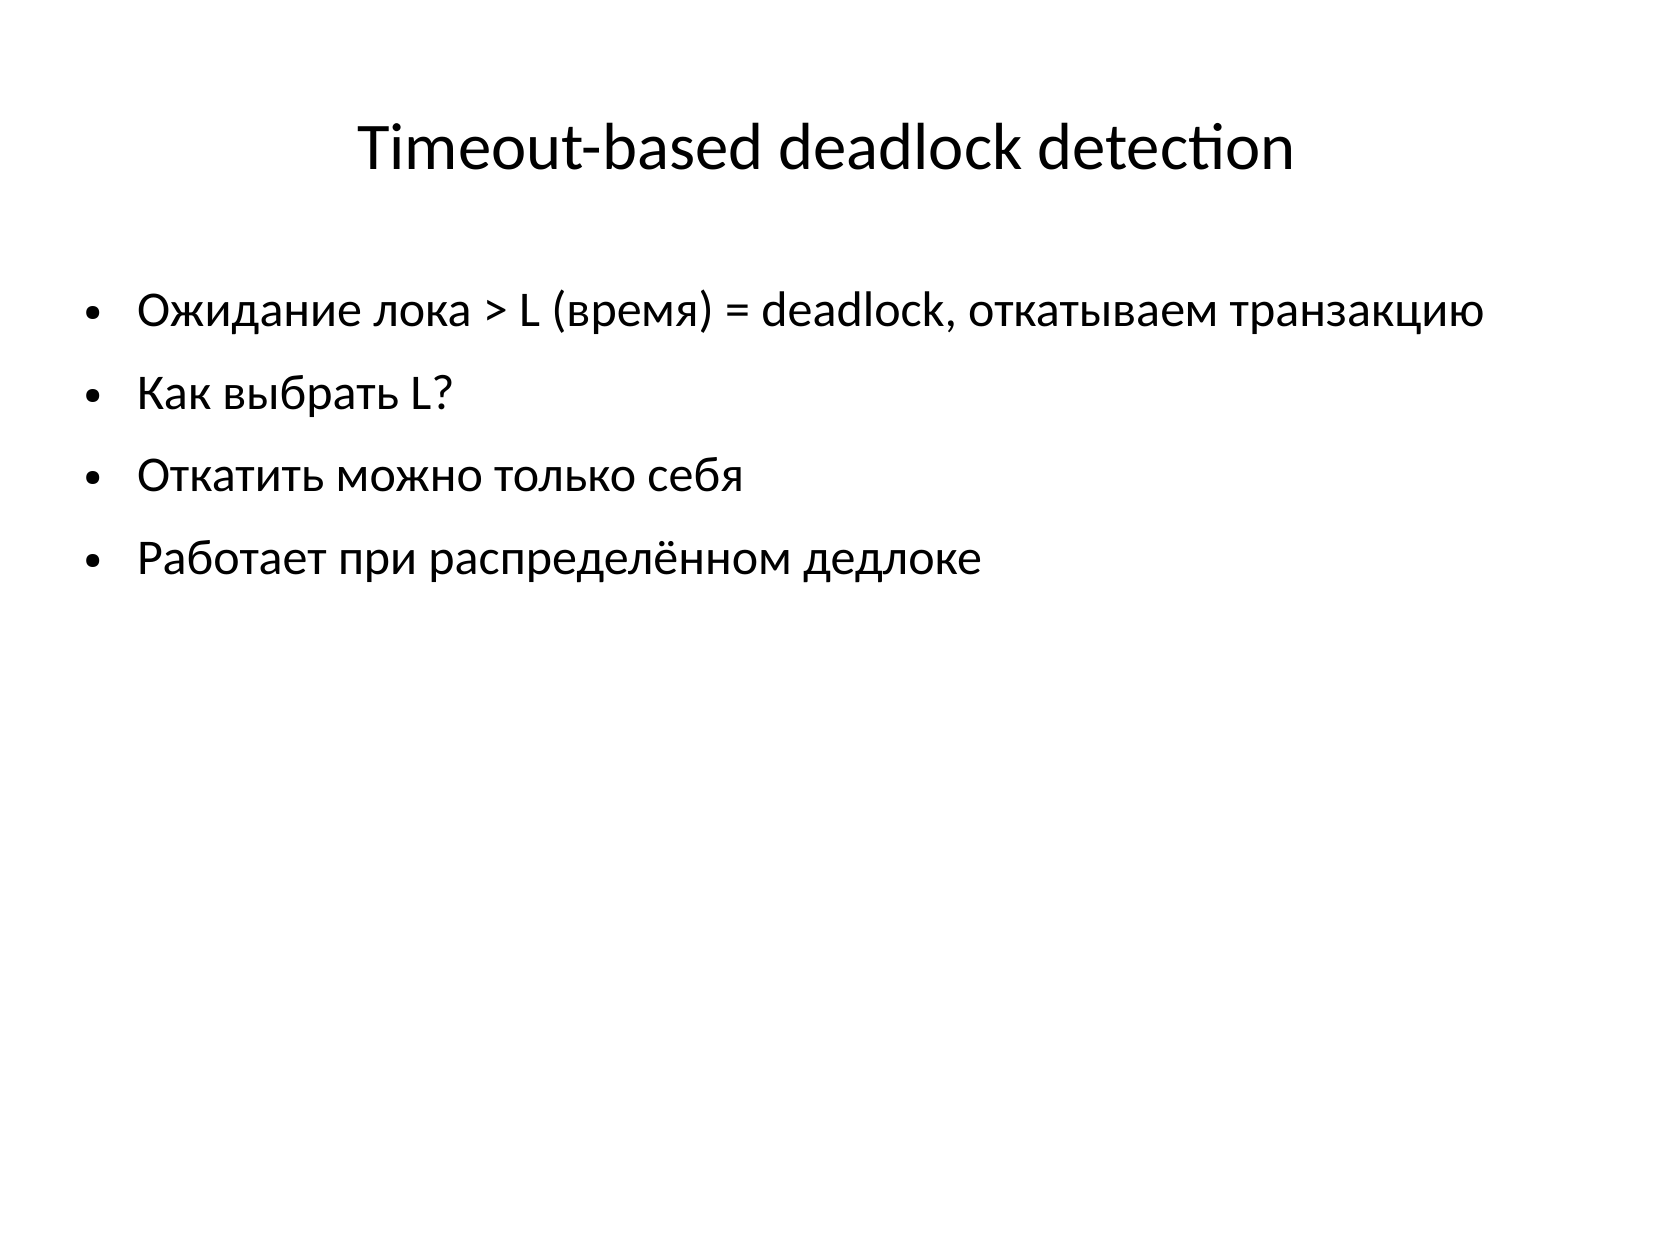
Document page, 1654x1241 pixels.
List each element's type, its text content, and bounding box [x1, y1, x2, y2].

title Timeout-based deadlock detection [82, 49, 1571, 257]
list Ожидание лока > L (время) = deadlock, откатываем транзакцию Как выбрать L? Откатить можно только себя Работает при распределённом дедлоке [66, 289, 1555, 1108]
